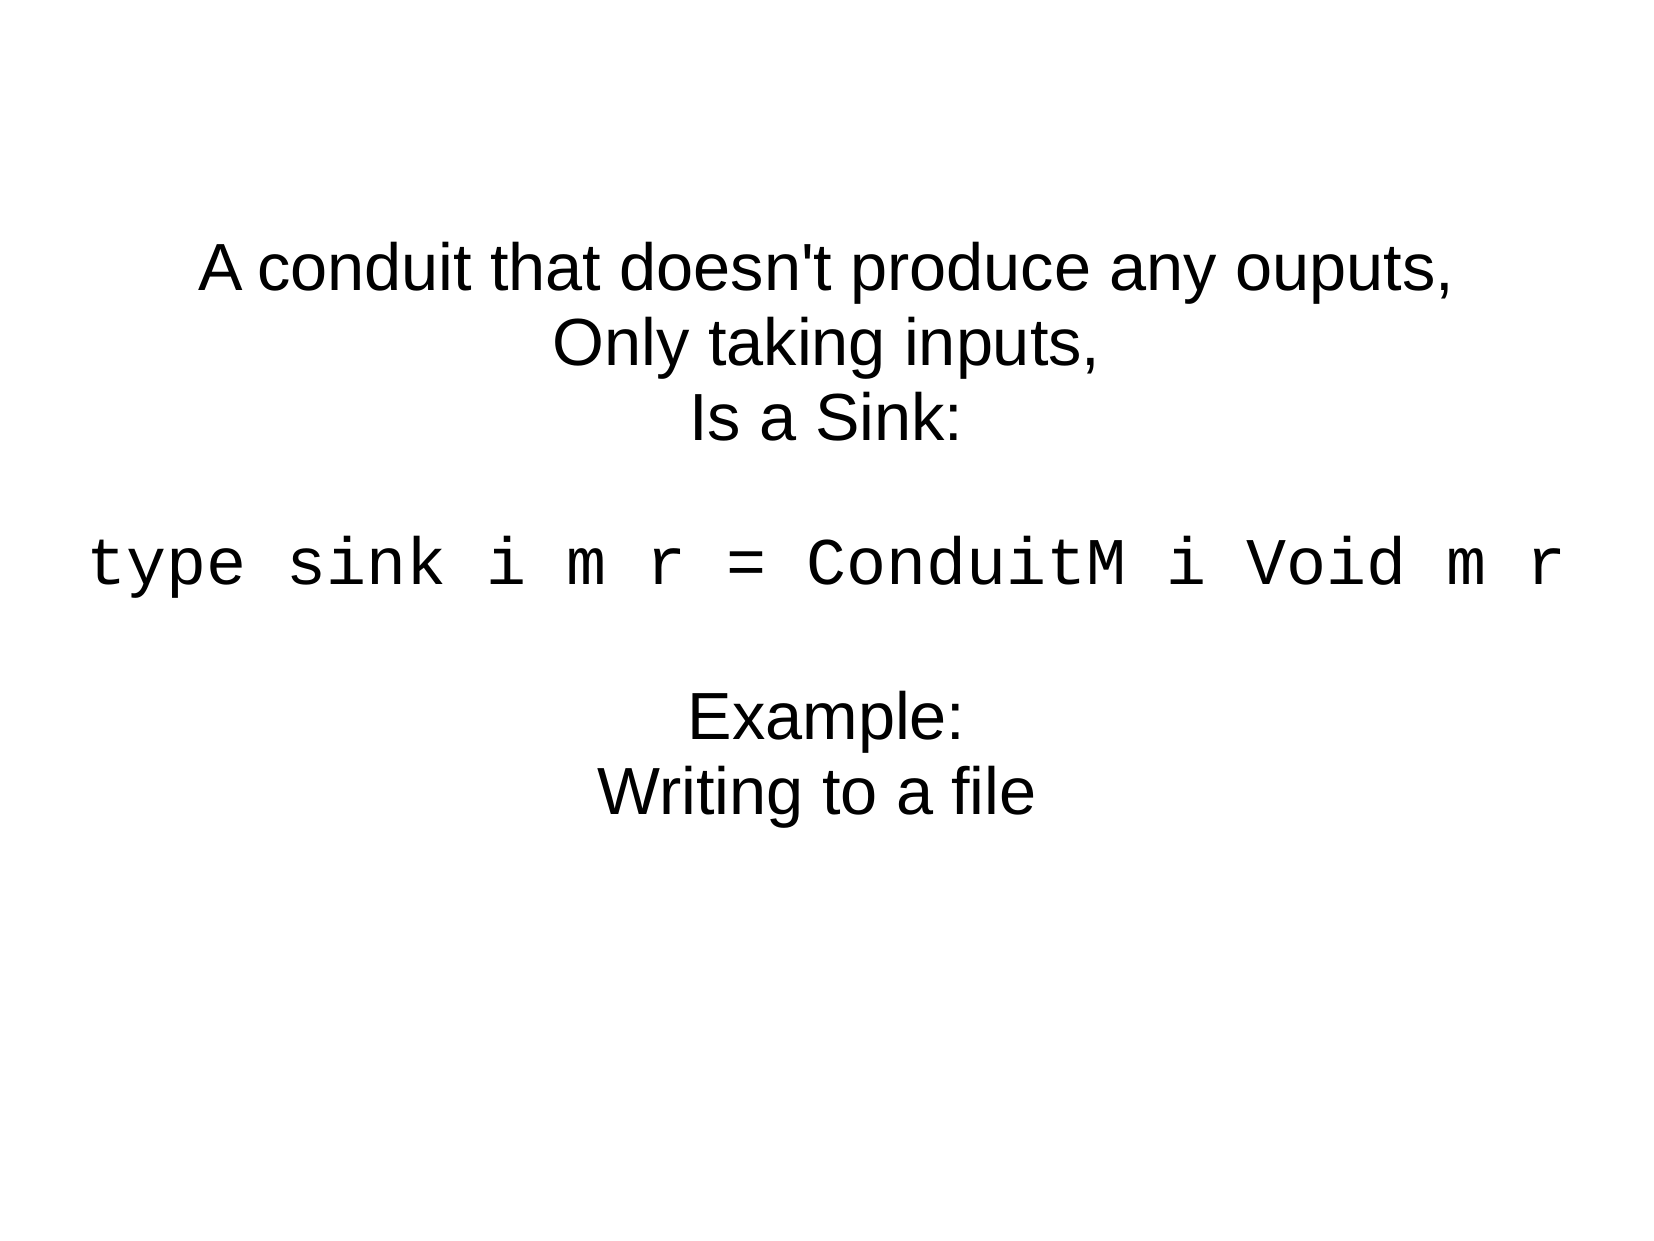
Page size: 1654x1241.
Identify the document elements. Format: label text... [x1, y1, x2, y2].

subtitle A conduit that doesn't produce any ouputs, Only taking inputs, Is a Sink: type sink i m r = ConduitM i Void m r Example: Writing to a file [82, 49, 1571, 1010]
